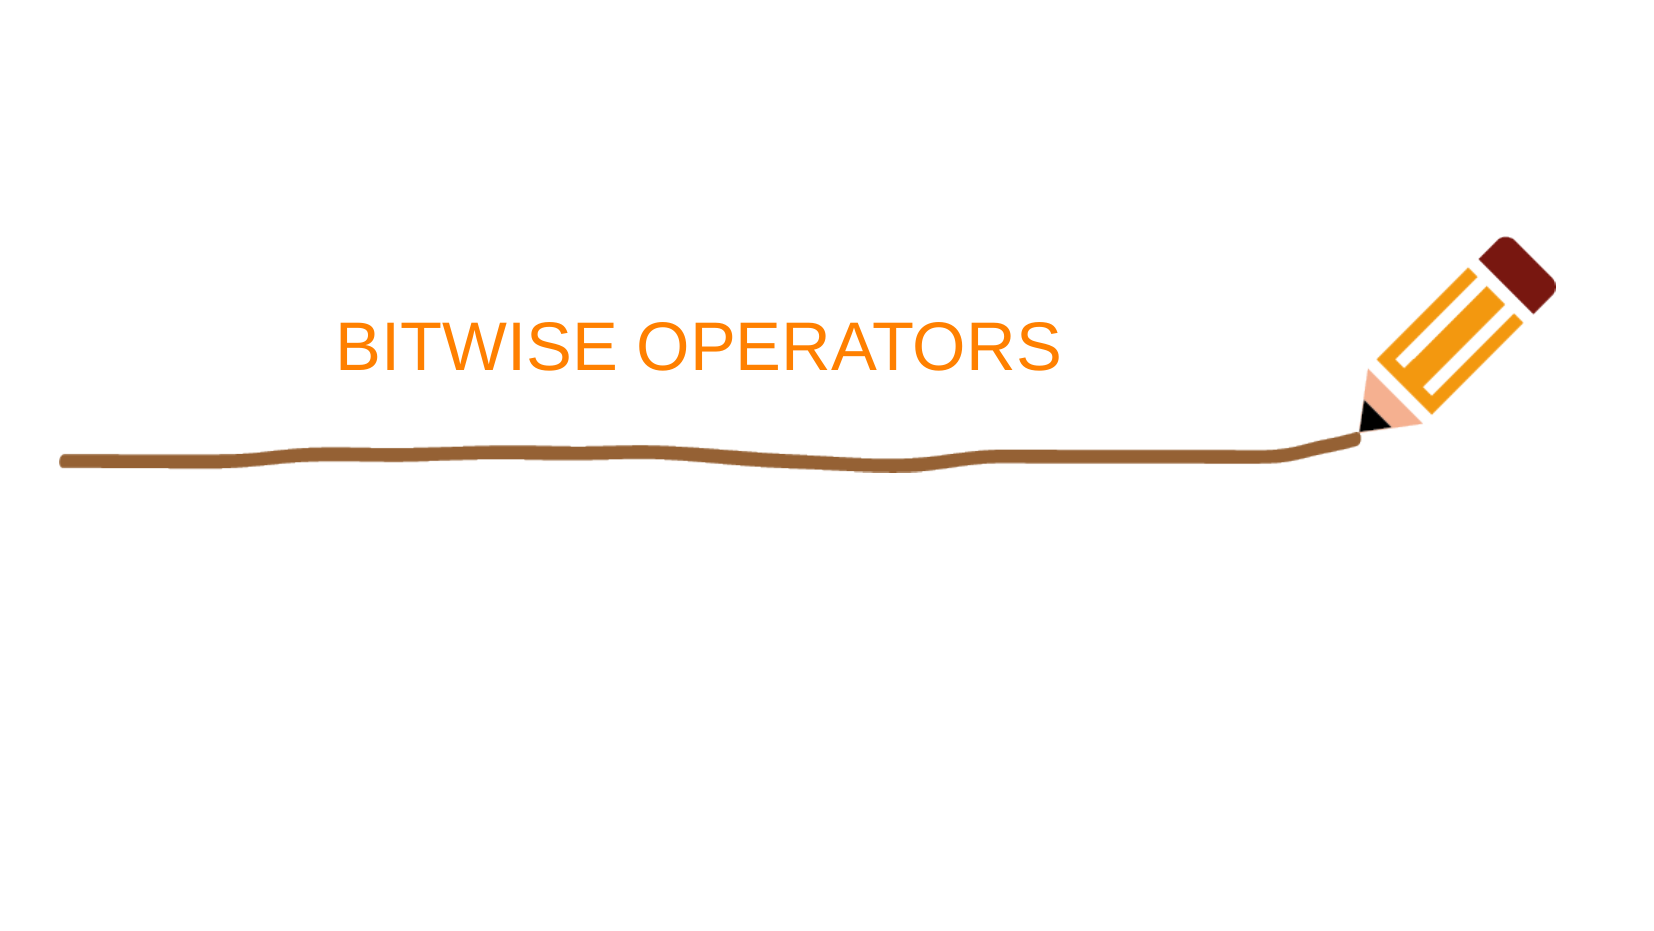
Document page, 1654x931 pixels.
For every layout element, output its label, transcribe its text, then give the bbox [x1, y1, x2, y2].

title BITWISE OPERATORS [88, 265, 1329, 429]
picture [59, 236, 1556, 473]
